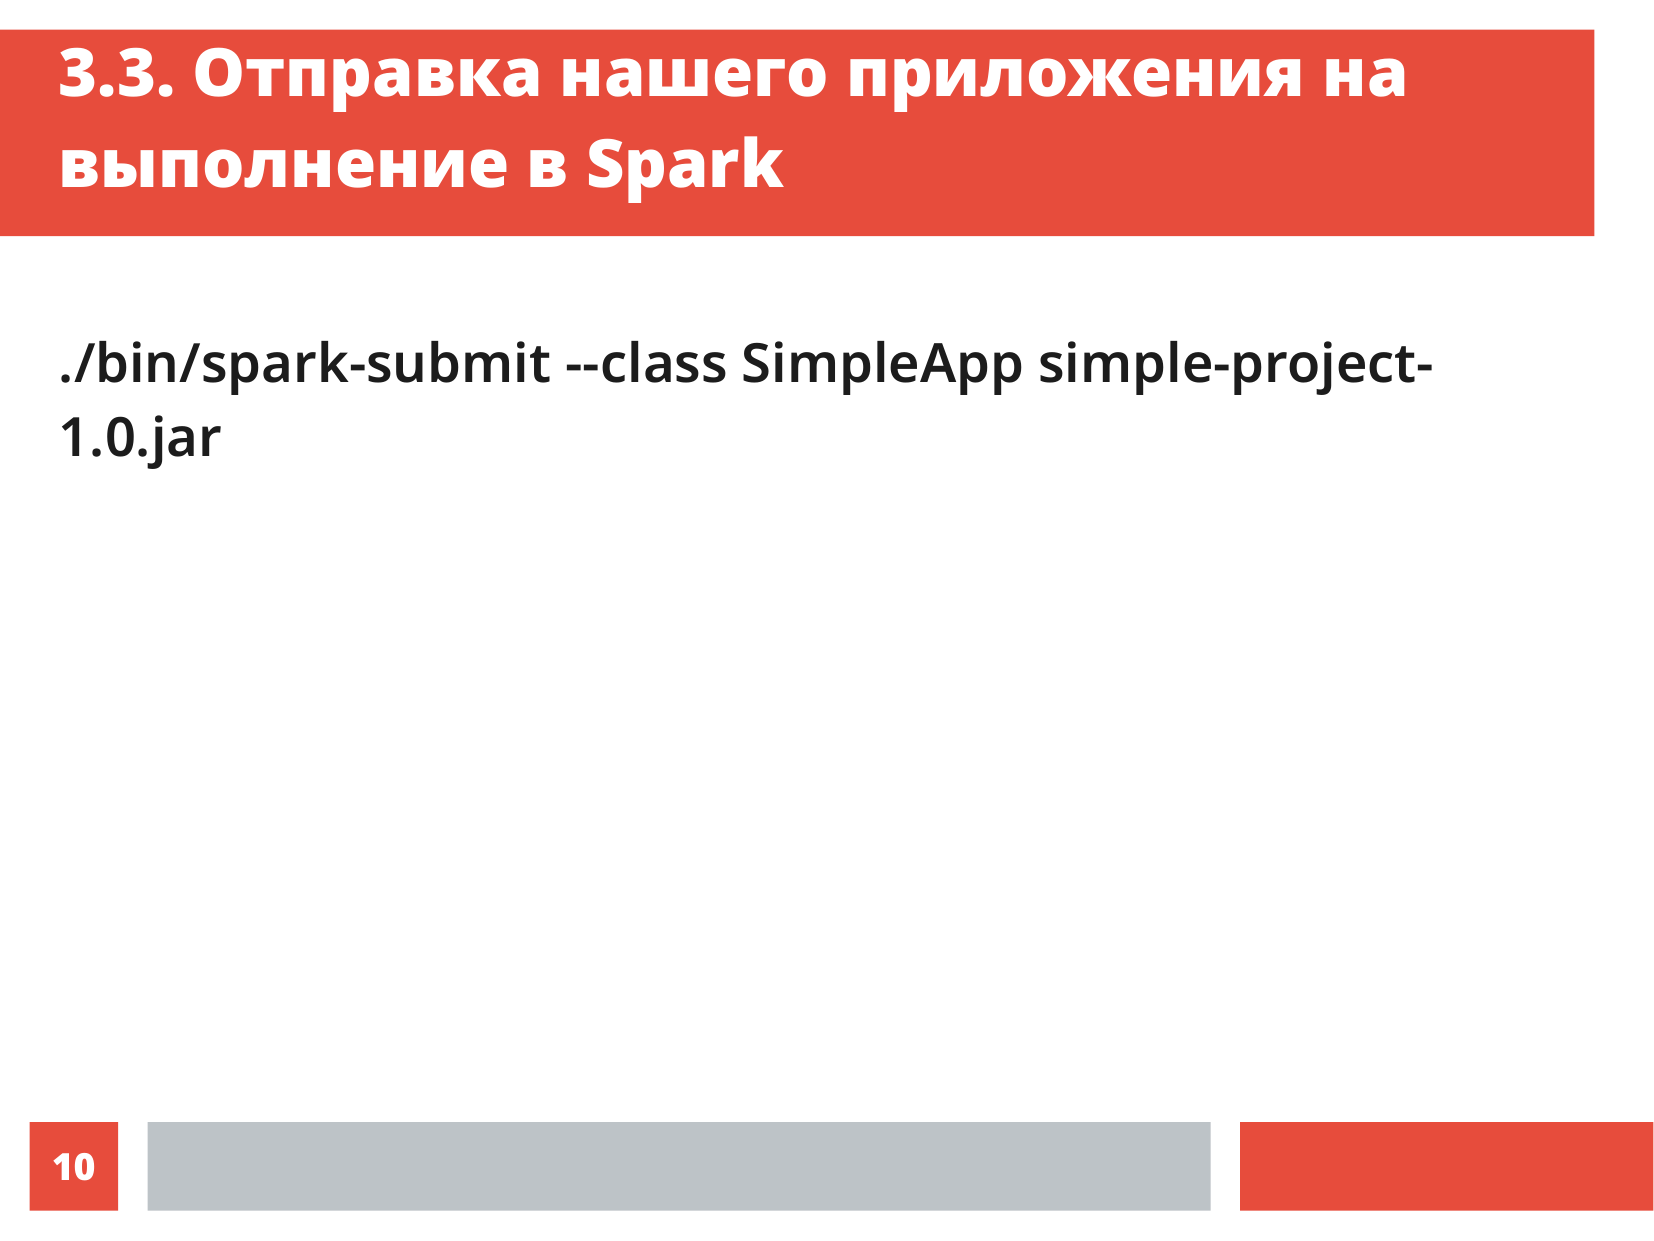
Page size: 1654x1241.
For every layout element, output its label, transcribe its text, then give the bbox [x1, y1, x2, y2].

title 3.3. Отправка нашего приложения на выполнение в Spark [59, 59, 1595, 207]
list ./bin/spark-submit --class SimpleApp simple-project-1.0.jar [59, 324, 1565, 1093]
